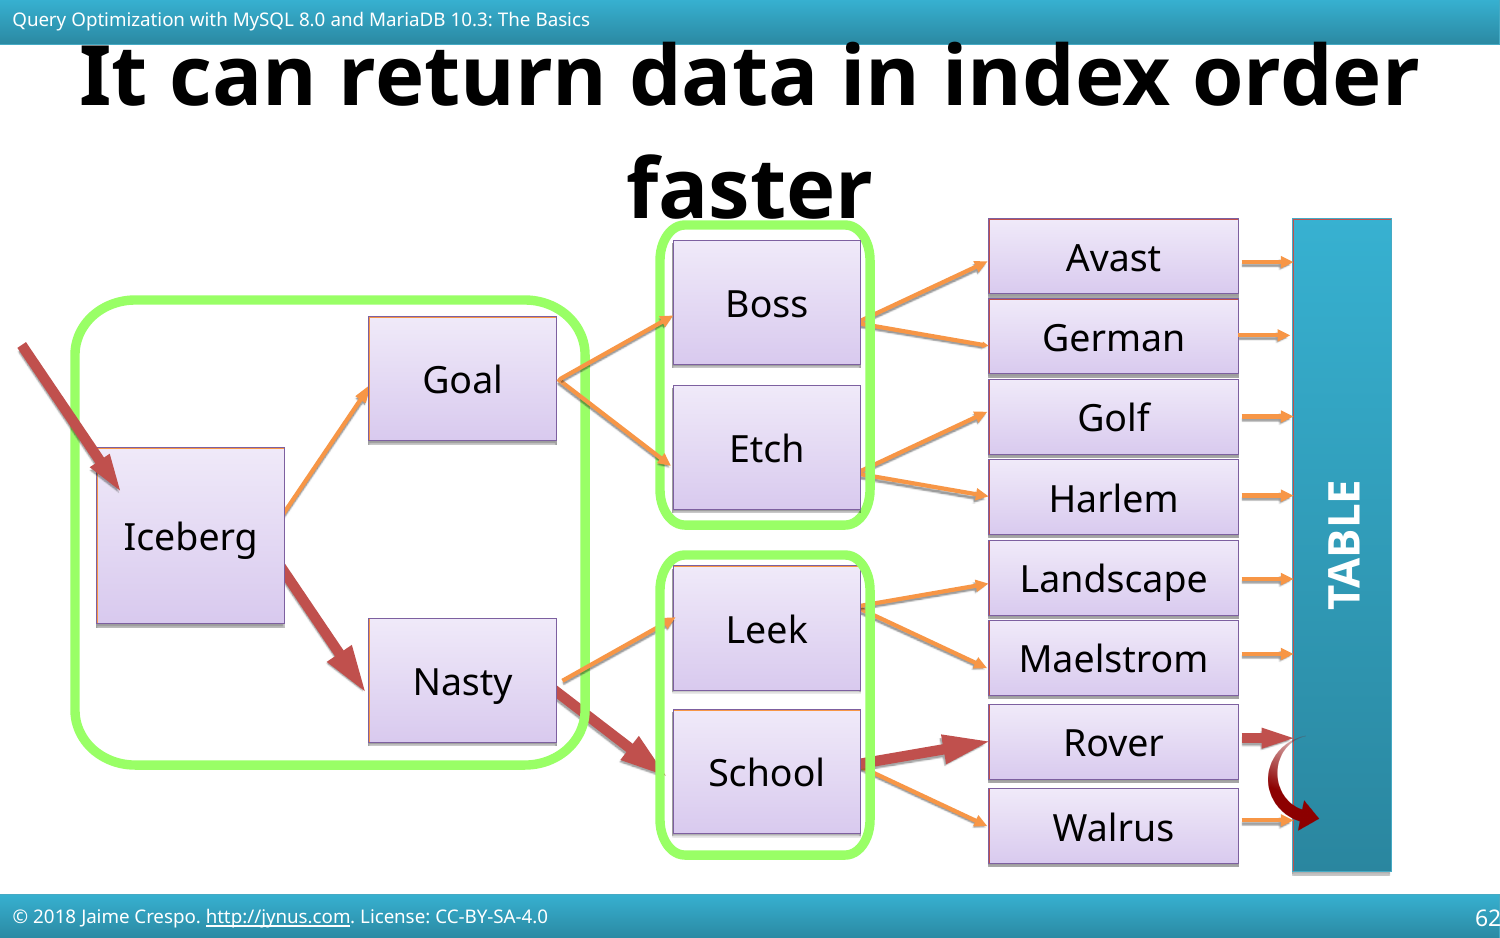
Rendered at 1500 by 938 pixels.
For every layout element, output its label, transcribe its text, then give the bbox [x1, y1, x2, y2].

text_box Harlem [988, 459, 1239, 535]
text_box Landscape [988, 540, 1239, 616]
text_box Iceberg [96, 447, 285, 624]
text_box Walrus [988, 788, 1239, 864]
text_box Avast [988, 218, 1239, 294]
text_box School [673, 709, 861, 834]
picture [1266, 735, 1321, 832]
text_box Golf [988, 379, 1239, 455]
text_box Etch [673, 385, 861, 510]
text_box Nasty [368, 618, 557, 743]
text_box Leek [673, 565, 861, 691]
title It can return data in index order faster [75, 32, 1425, 227]
text_box Boss [673, 240, 861, 365]
text_box Goal [368, 316, 557, 441]
text_box Rover [988, 704, 1239, 780]
text_box Maelstrom [988, 620, 1239, 696]
text_box TABLE [1292, 218, 1392, 872]
text_box German [988, 298, 1239, 374]
